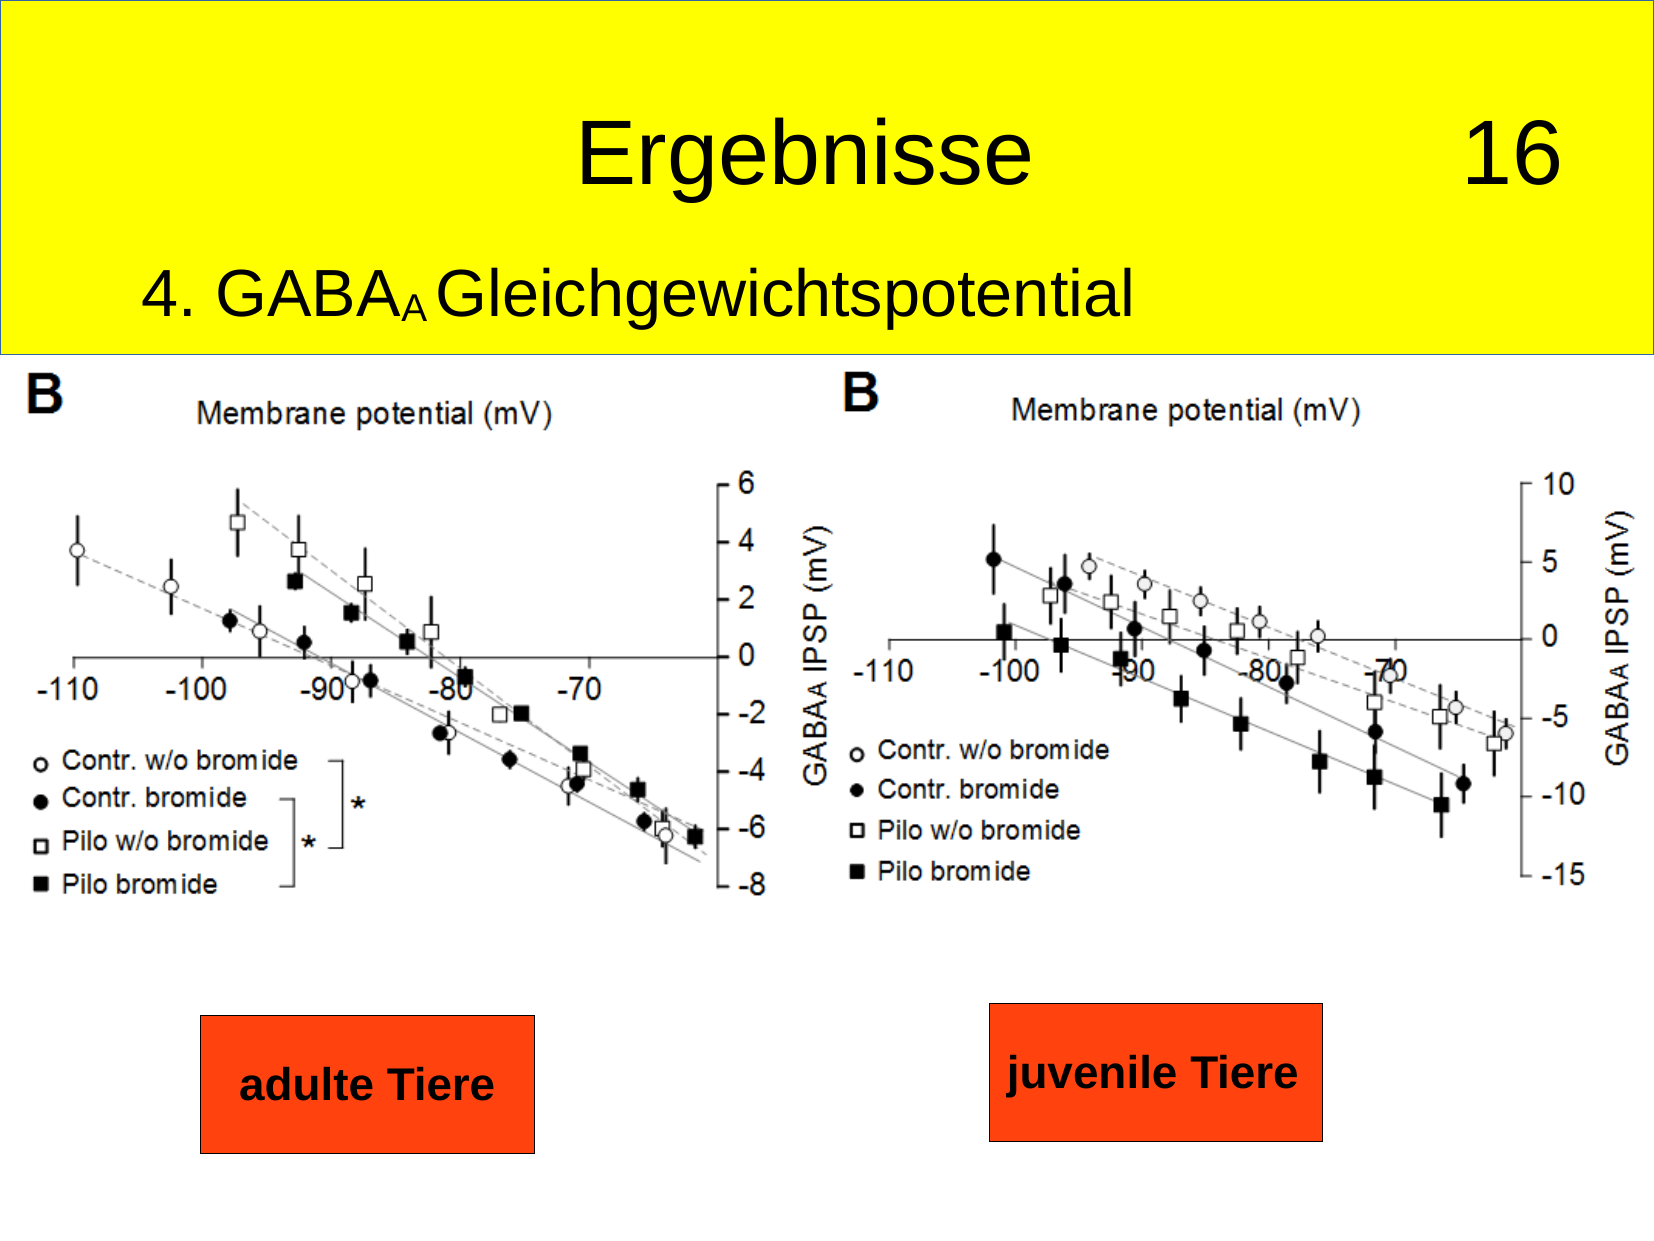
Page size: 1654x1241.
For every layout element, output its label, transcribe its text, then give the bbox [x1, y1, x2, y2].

text_box [200, 1015, 535, 1154]
text_box [0, 0, 1654, 355]
title Ergebnisse <Foliennummer> [59, 49, 1571, 257]
text_box juvenile Tiere [992, 1039, 1406, 1157]
text_box adulte Tiere [224, 1051, 567, 1134]
list 4. GABAA Gleichgewichtspotential [70, 257, 1559, 357]
picture [23, 366, 1642, 908]
text_box [989, 1003, 1323, 1142]
